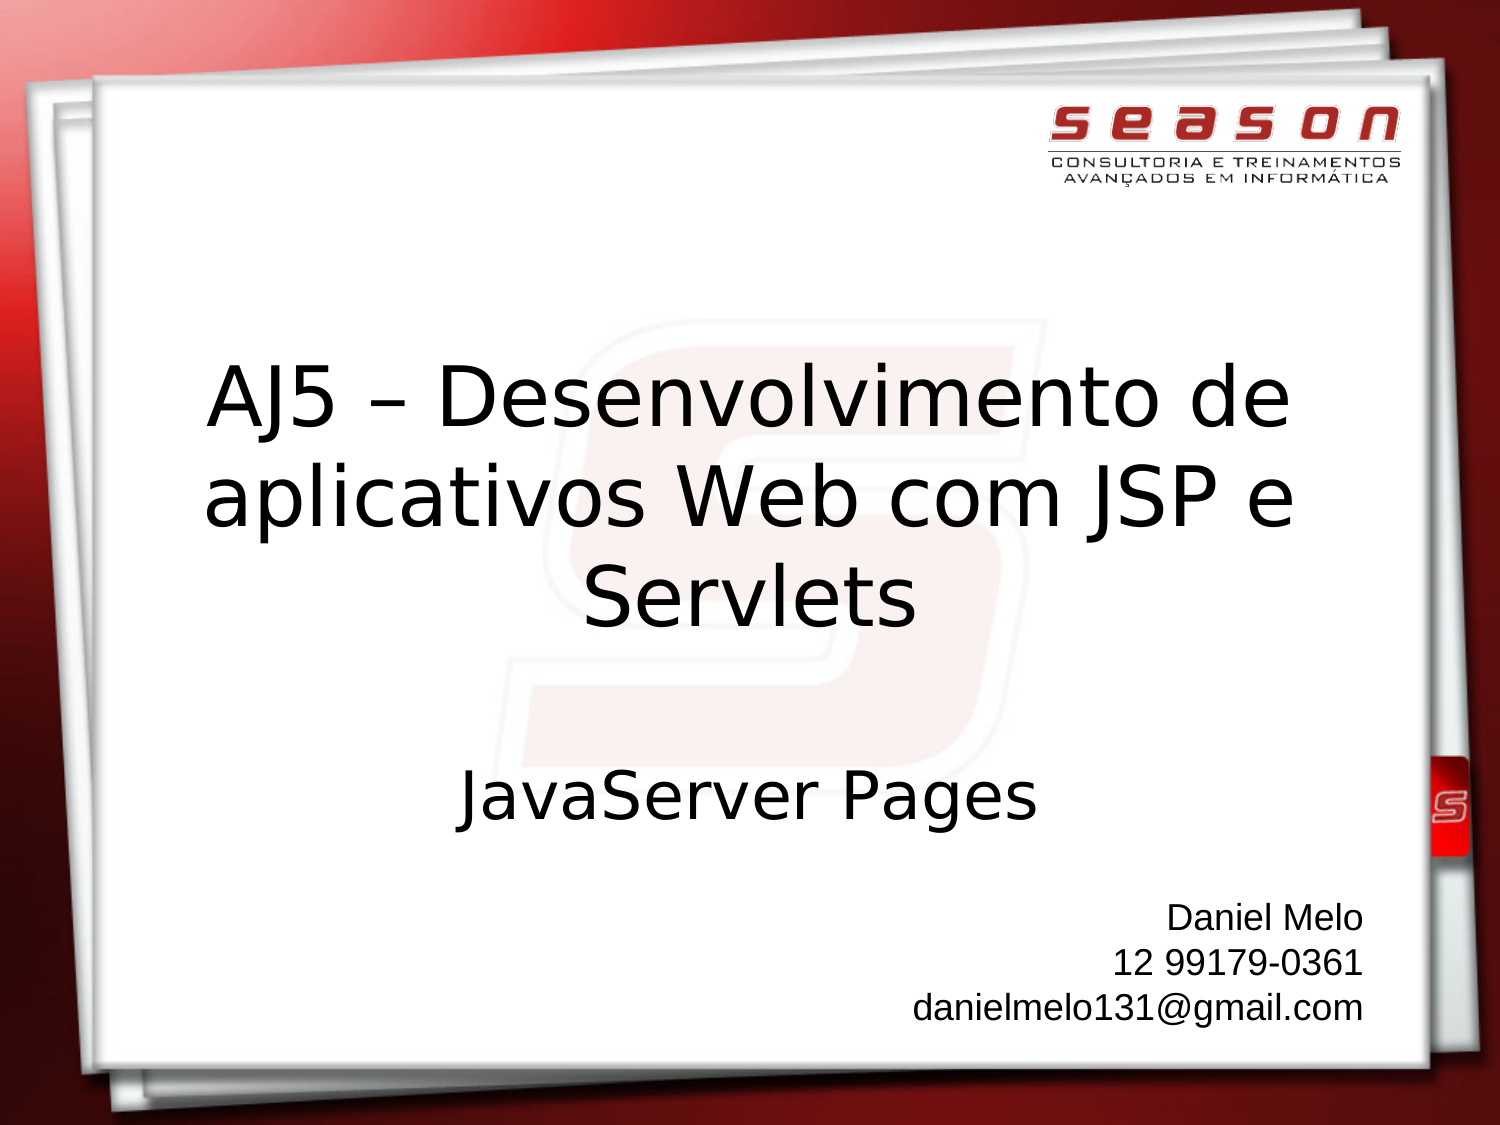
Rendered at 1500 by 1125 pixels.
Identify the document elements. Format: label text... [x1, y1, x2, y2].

picture [0, 0, 1500, 1125]
title AJ5 – Desenvolvimento de aplicativos Web com JSP e Servlets JavaServer Pages [112, 335, 1388, 842]
text_box Daniel Melo 12 99179-0361 danielmelo131@gmail.com [897, 885, 1382, 1052]
